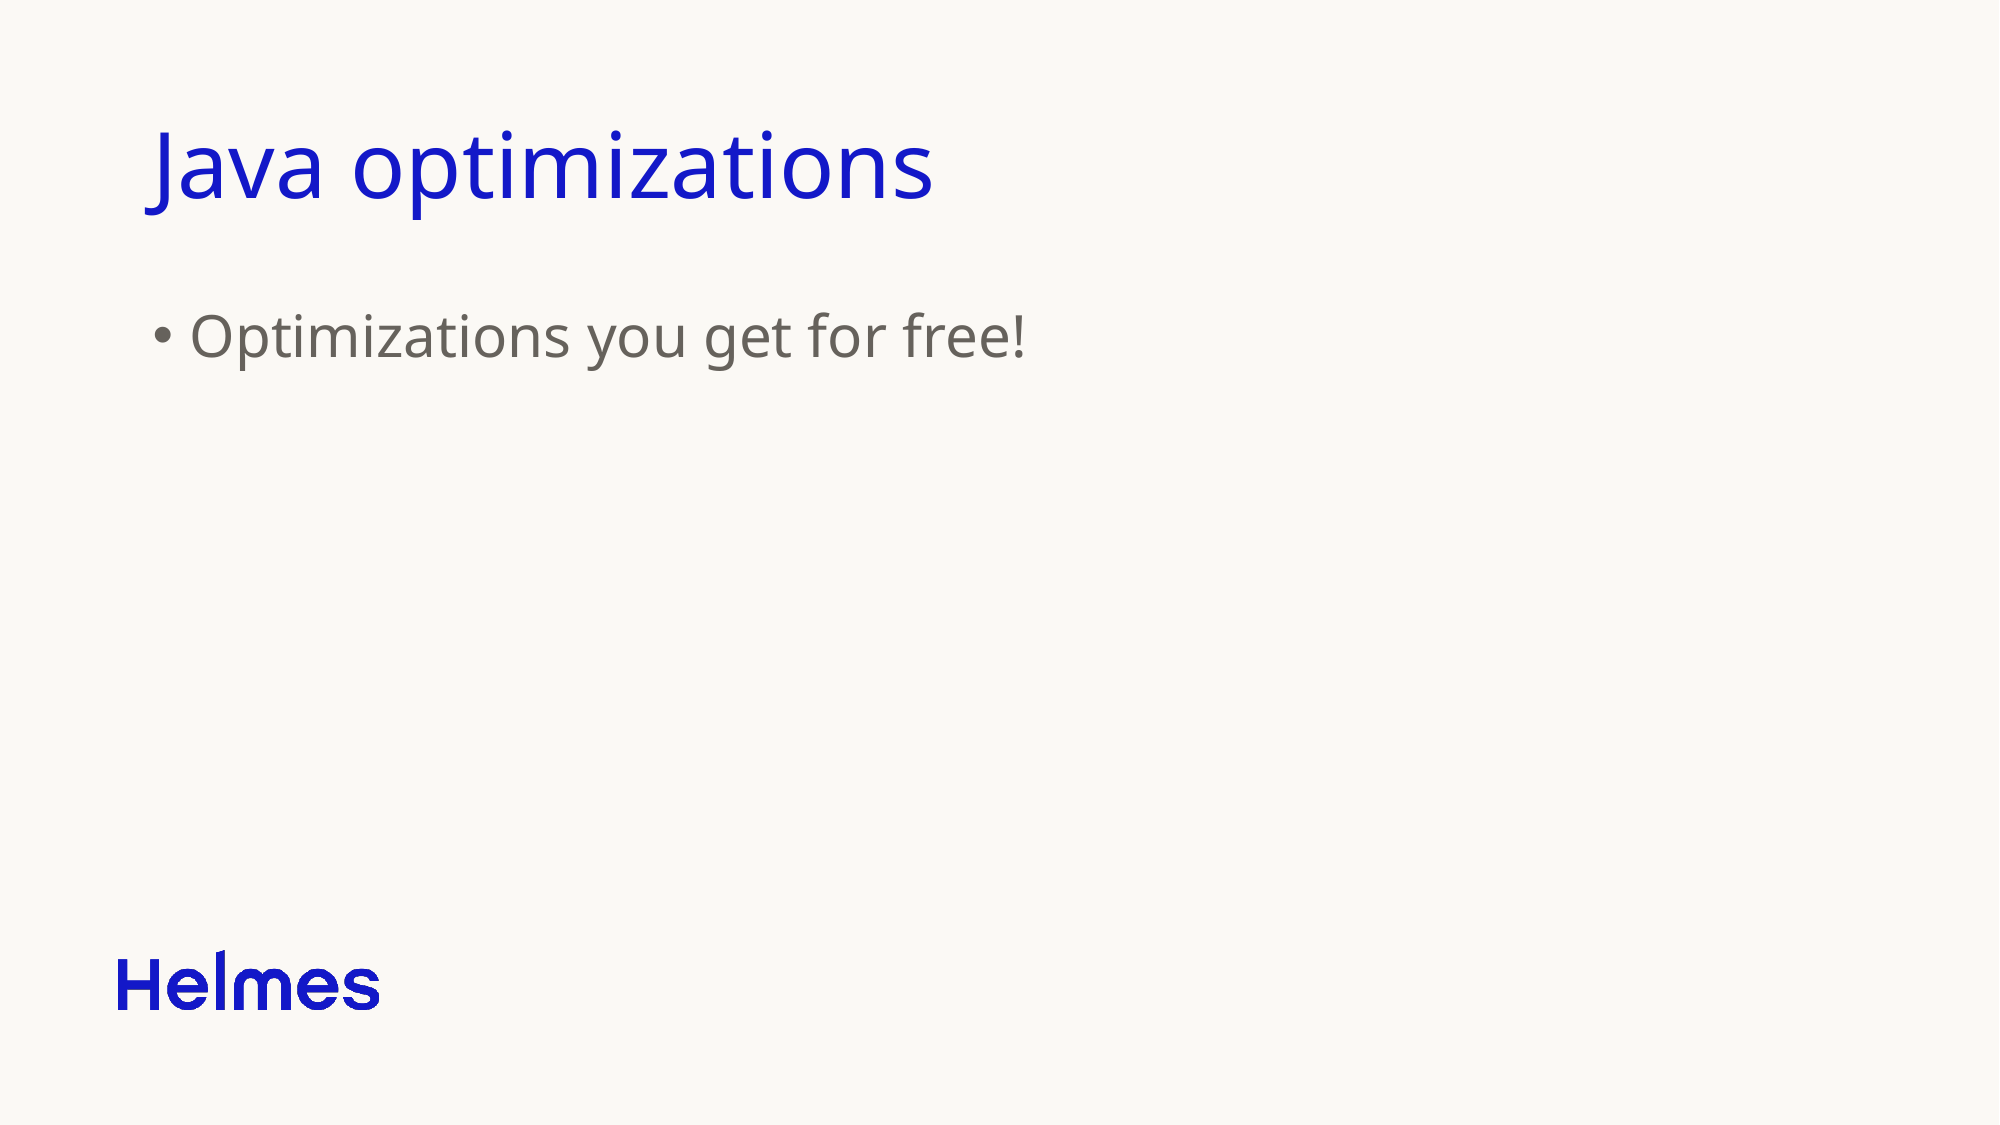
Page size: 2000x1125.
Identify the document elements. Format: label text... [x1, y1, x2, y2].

text_box Java optimizations [137, 59, 1862, 277]
text_box Optimizations you get for free! [137, 299, 1862, 1013]
picture [118, 950, 379, 1010]
